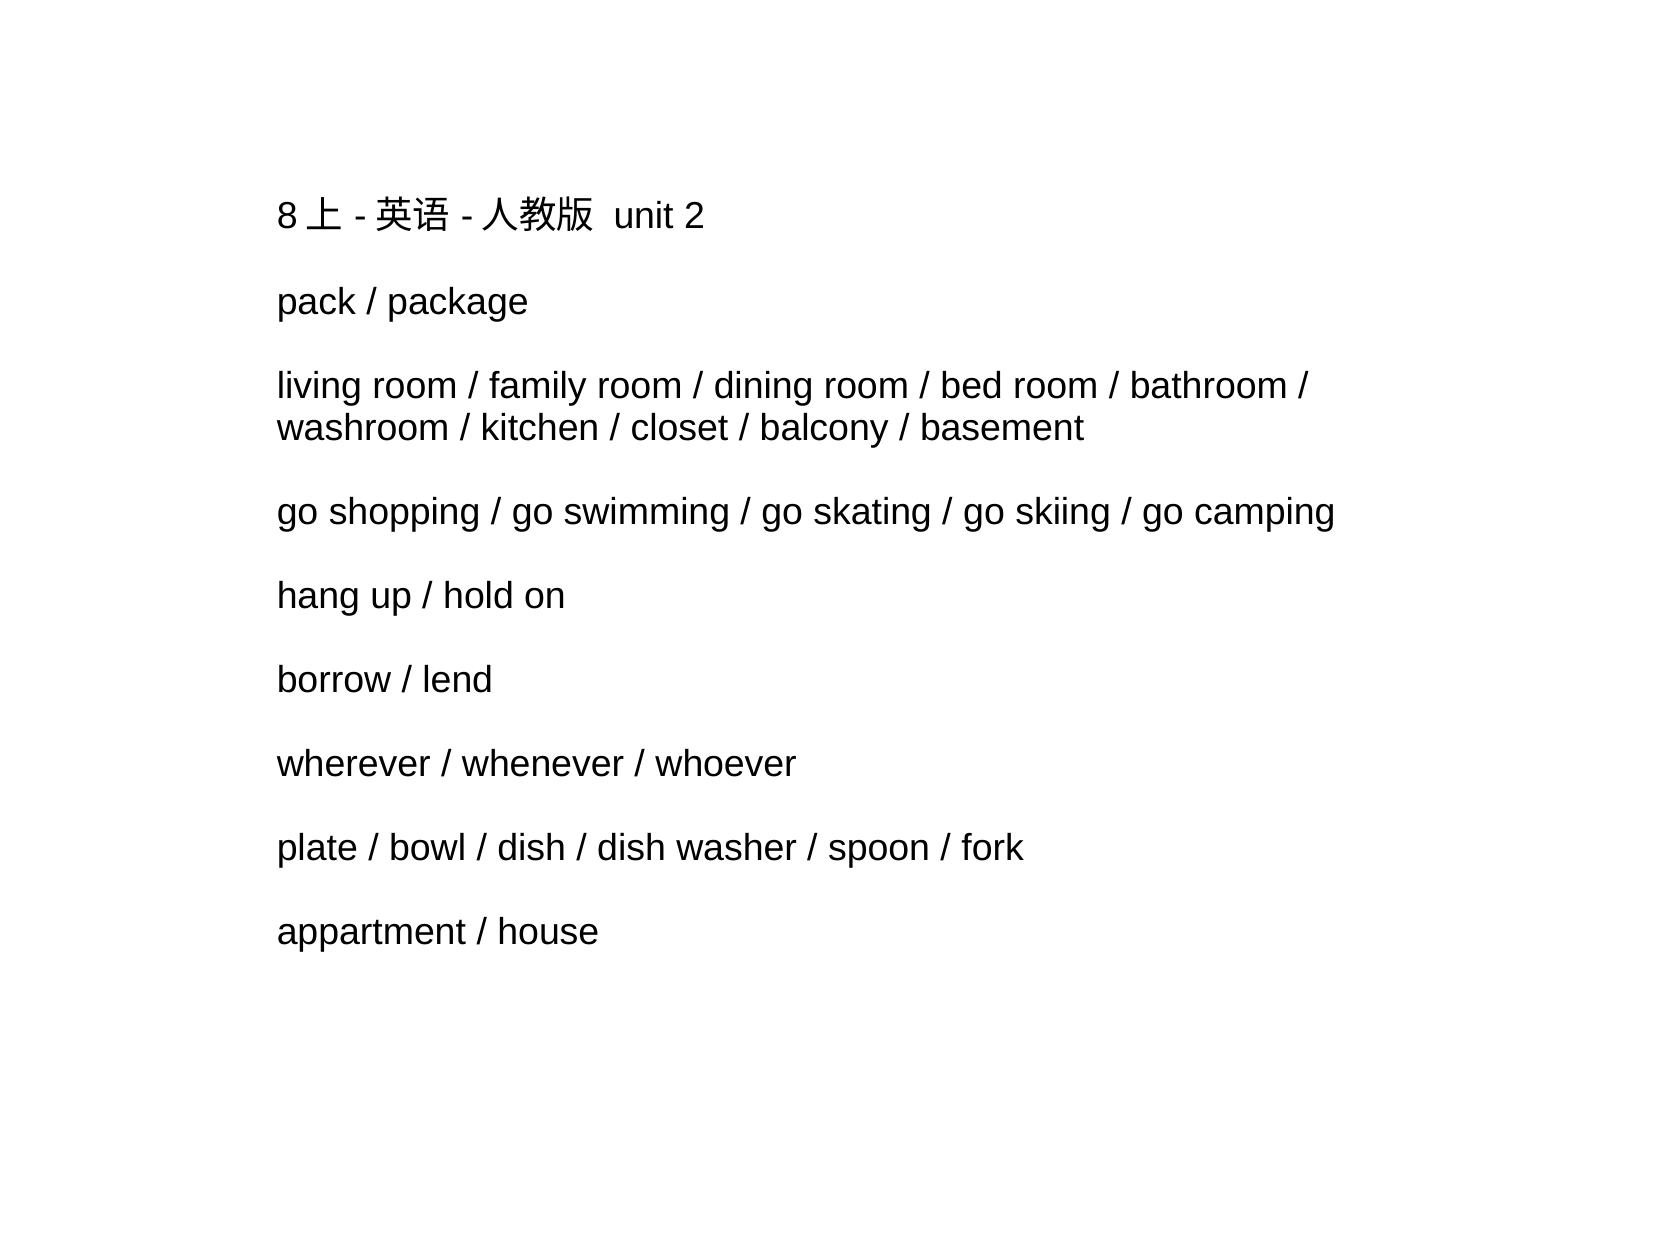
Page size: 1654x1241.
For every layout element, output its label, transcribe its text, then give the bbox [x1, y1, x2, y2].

text_box 8上-英语-人教版 unit 2 pack / package living room / family room / dining room / bed room / bathroom / washroom / kitchen / closet / balcony / basement go shopping / go swimming / go skating / go skiing / go camping hang up / hold on borrow / lend wherever / whenever / whoever plate / bowl / dish / dish washer / spoon / fork appartment / house [262, 177, 1418, 1075]
